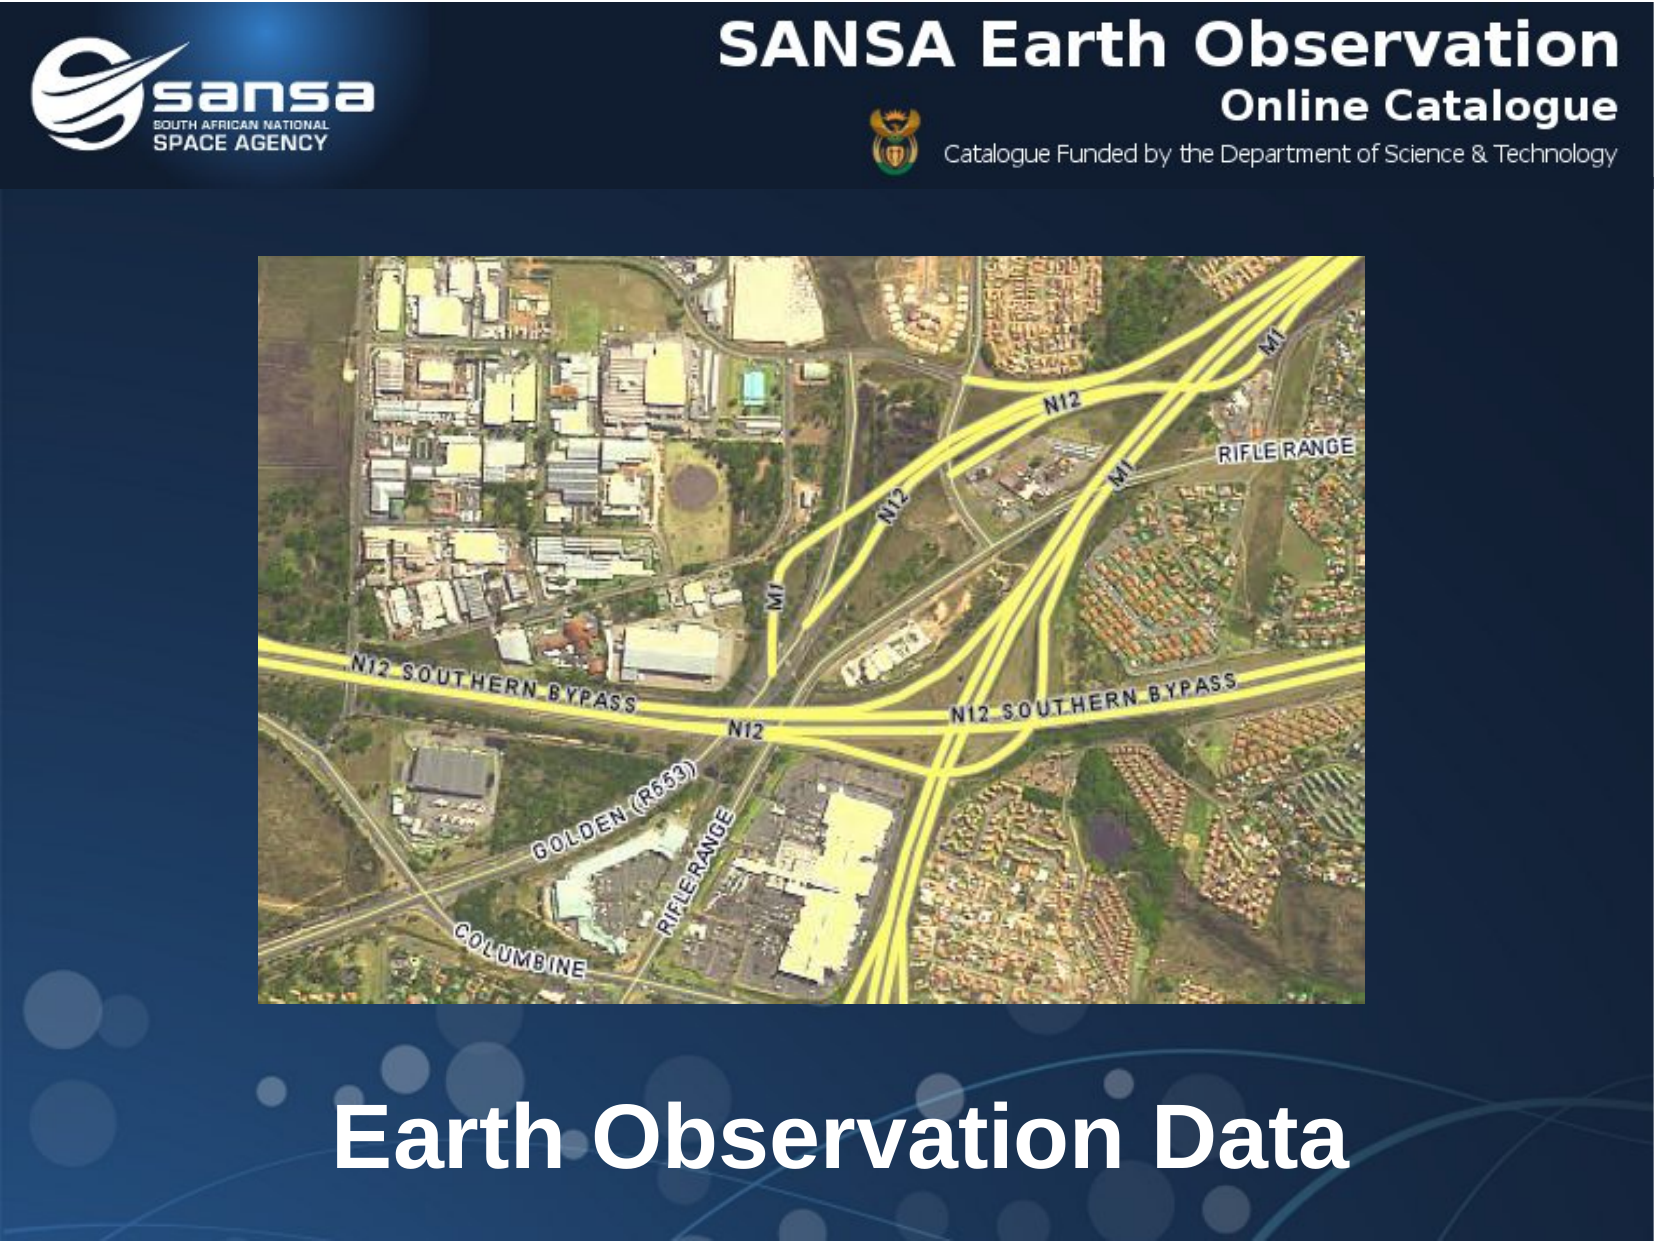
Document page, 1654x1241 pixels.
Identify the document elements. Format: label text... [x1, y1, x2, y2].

picture [0, 2, 1654, 1033]
title Earth Observation Data [0, 1033, 1654, 1241]
